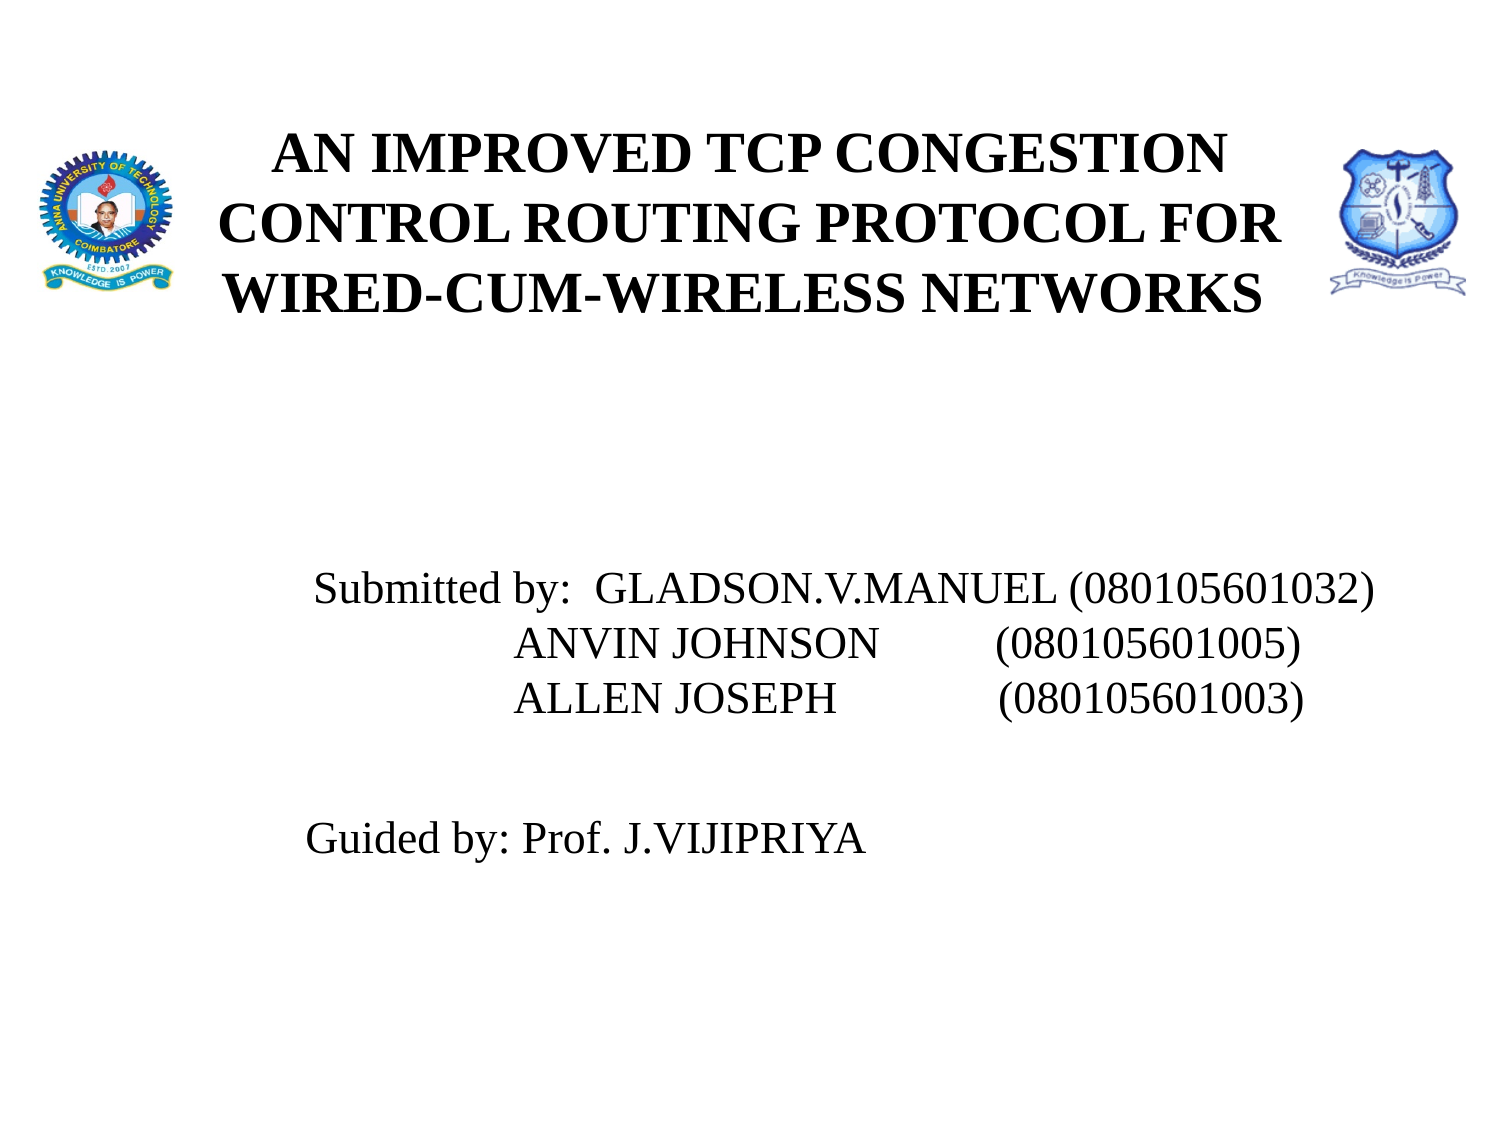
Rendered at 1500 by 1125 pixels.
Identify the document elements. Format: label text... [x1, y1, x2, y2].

text_box Submitted by: GLADSON.V.MANUEL (080105601032) ANVIN JOHNSON (080105601005) ALLEN JOSEPH (080105601003) [298, 549, 1391, 730]
picture [37, 149, 175, 292]
title AN IMPROVED TCP CONGESTION CONTROL ROUTING PROTOCOL FOR WIRED-CUM-WIRELESS NETWORKS [187, 87, 1313, 350]
text_box Guided by: Prof. J.VIJIPRIYA [290, 800, 882, 870]
picture [1325, 149, 1471, 296]
